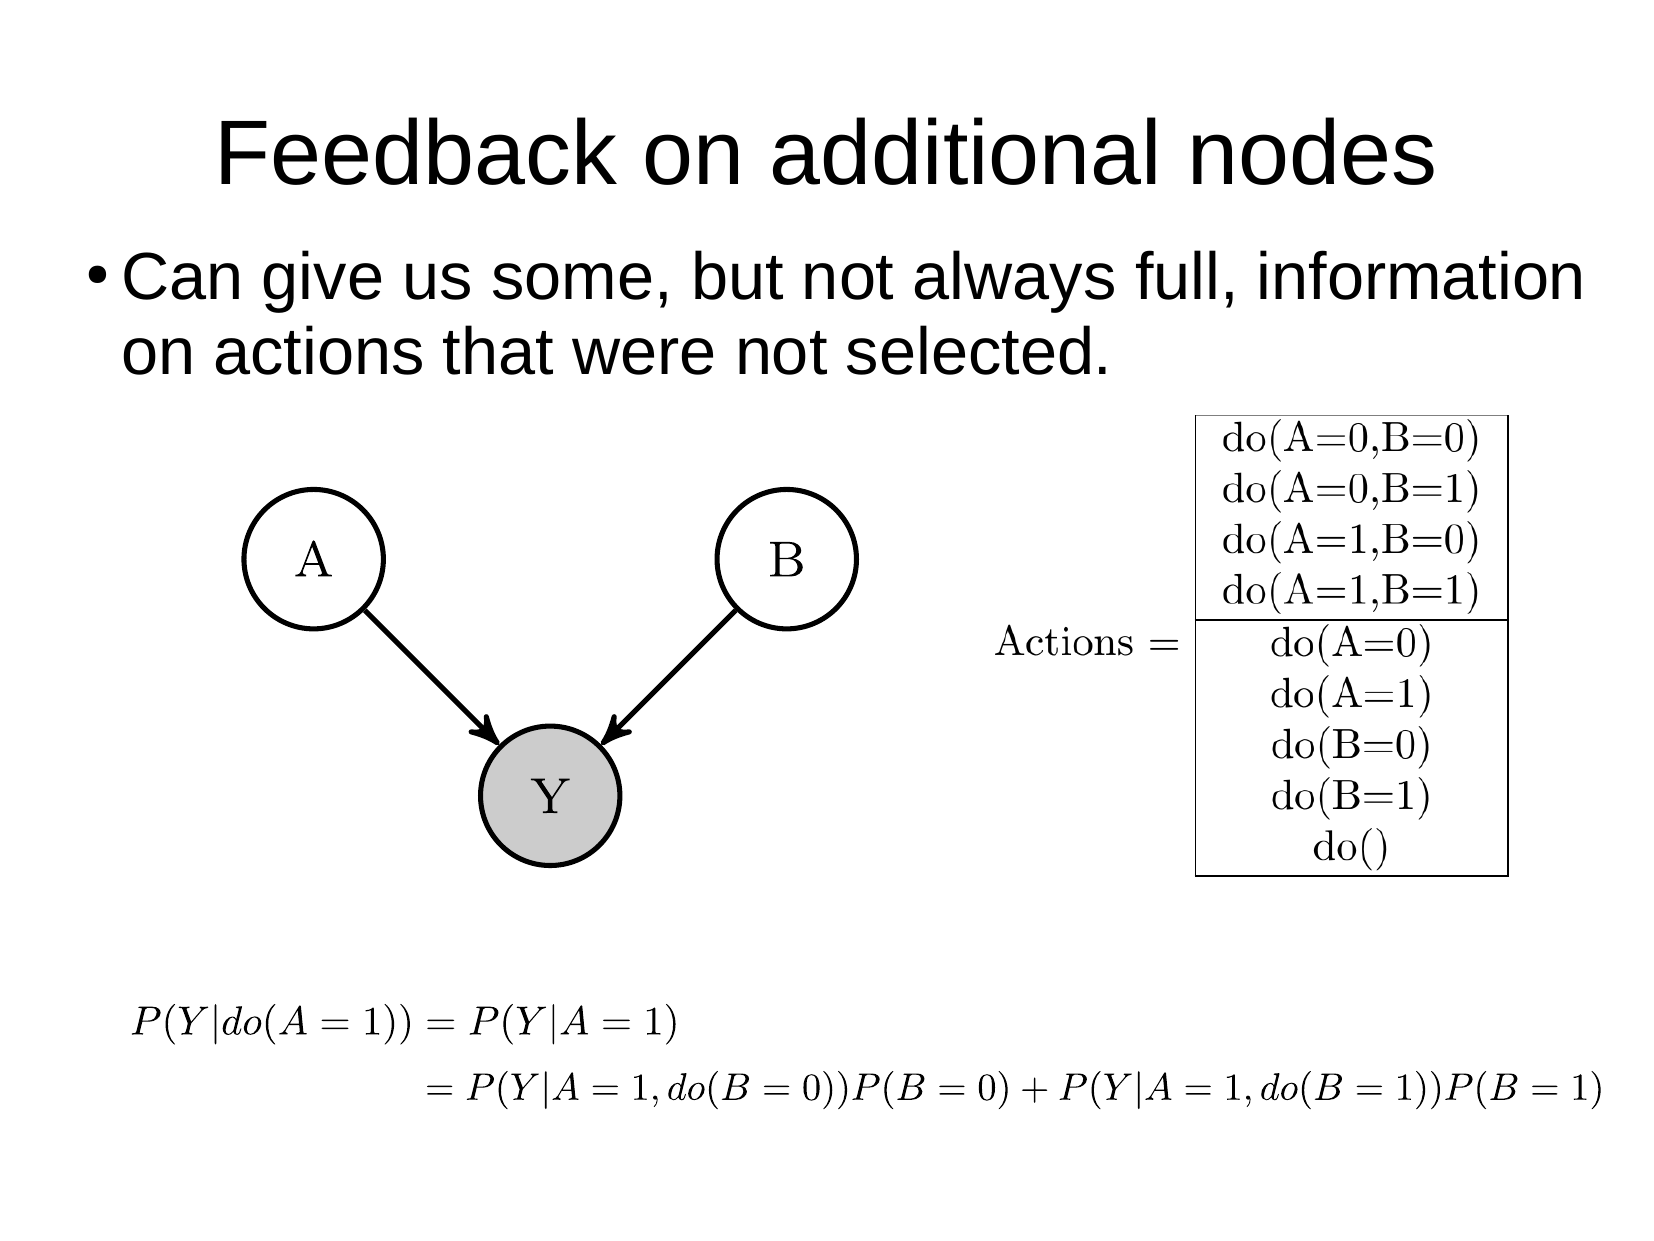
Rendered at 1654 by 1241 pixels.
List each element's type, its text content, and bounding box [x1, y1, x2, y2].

picture [956, 376, 1541, 910]
text_box Can give us some, but not always full, information on actions that were not selected. [70, 231, 1642, 414]
title Feedback on additional nodes [82, 49, 1571, 231]
picture [236, 484, 865, 871]
text_box [424, 1070, 1605, 1110]
text_box [129, 1003, 680, 1045]
